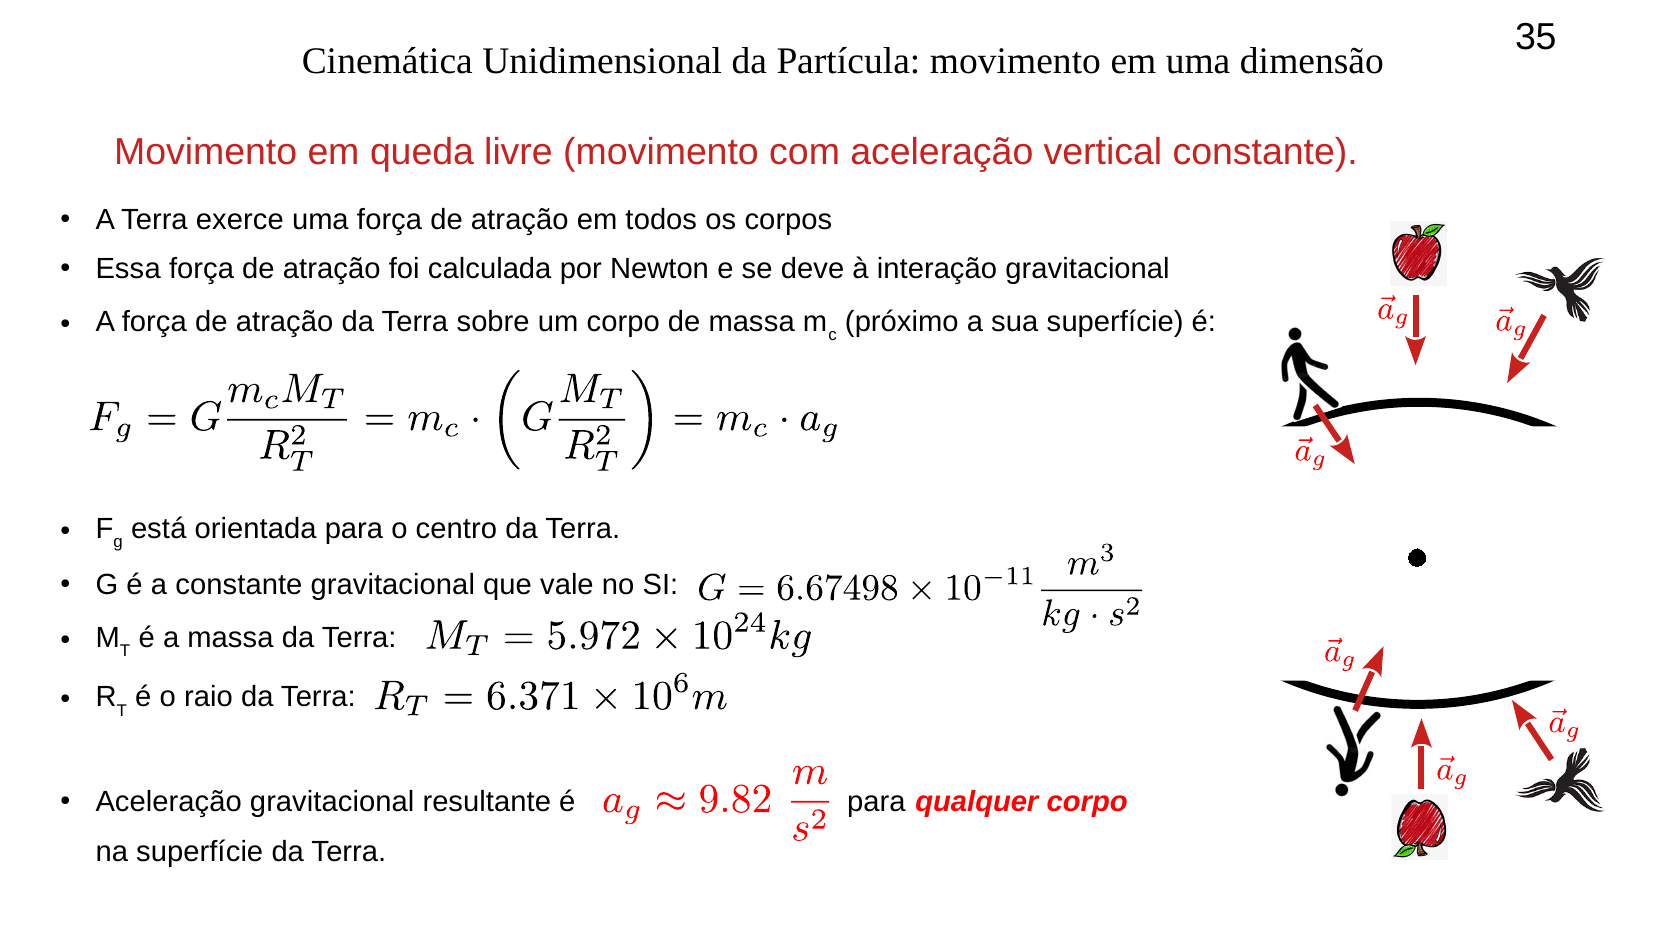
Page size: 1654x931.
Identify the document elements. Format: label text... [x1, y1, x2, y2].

text_box [1263, 426, 1575, 454]
picture [1291, 435, 1326, 472]
text_box Cinemática Unidimensional da Partícula: movimento em uma dimensão [287, 11, 1401, 89]
picture [1265, 319, 1343, 423]
picture [601, 765, 830, 841]
picture [1373, 293, 1409, 330]
text_box [1408, 548, 1426, 567]
text_box [1263, 660, 1575, 681]
picture [1317, 703, 1382, 803]
picture [1390, 221, 1447, 286]
picture [1391, 794, 1448, 860]
picture [1512, 746, 1606, 814]
picture [88, 369, 837, 471]
picture [424, 543, 1143, 658]
picture [1320, 636, 1356, 673]
picture [1432, 754, 1468, 791]
picture [1491, 255, 1606, 342]
picture [371, 671, 729, 717]
text_box <number> [1500, 7, 1654, 78]
picture [1544, 707, 1580, 744]
text_box Movimento em queda livre (movimento com aceleração vertical constante). [99, 122, 1377, 180]
text_box A Terra exerce uma força de atração em todos os corpos Essa força de atração foi calculada por Newton e se deve à interação gravitacional A força de atração da Terra sobre um corpo de massa mc (próximo a sua superfície) é: Fg está orientada para o centro da Terra. G é a constante gravitacional que vale no SI: MT é a massa da Terra: RT é o raio da Terra: Aceleração gravitacional resultante é para qualquer corpo na superfície da Terra. [45, 179, 1232, 875]
